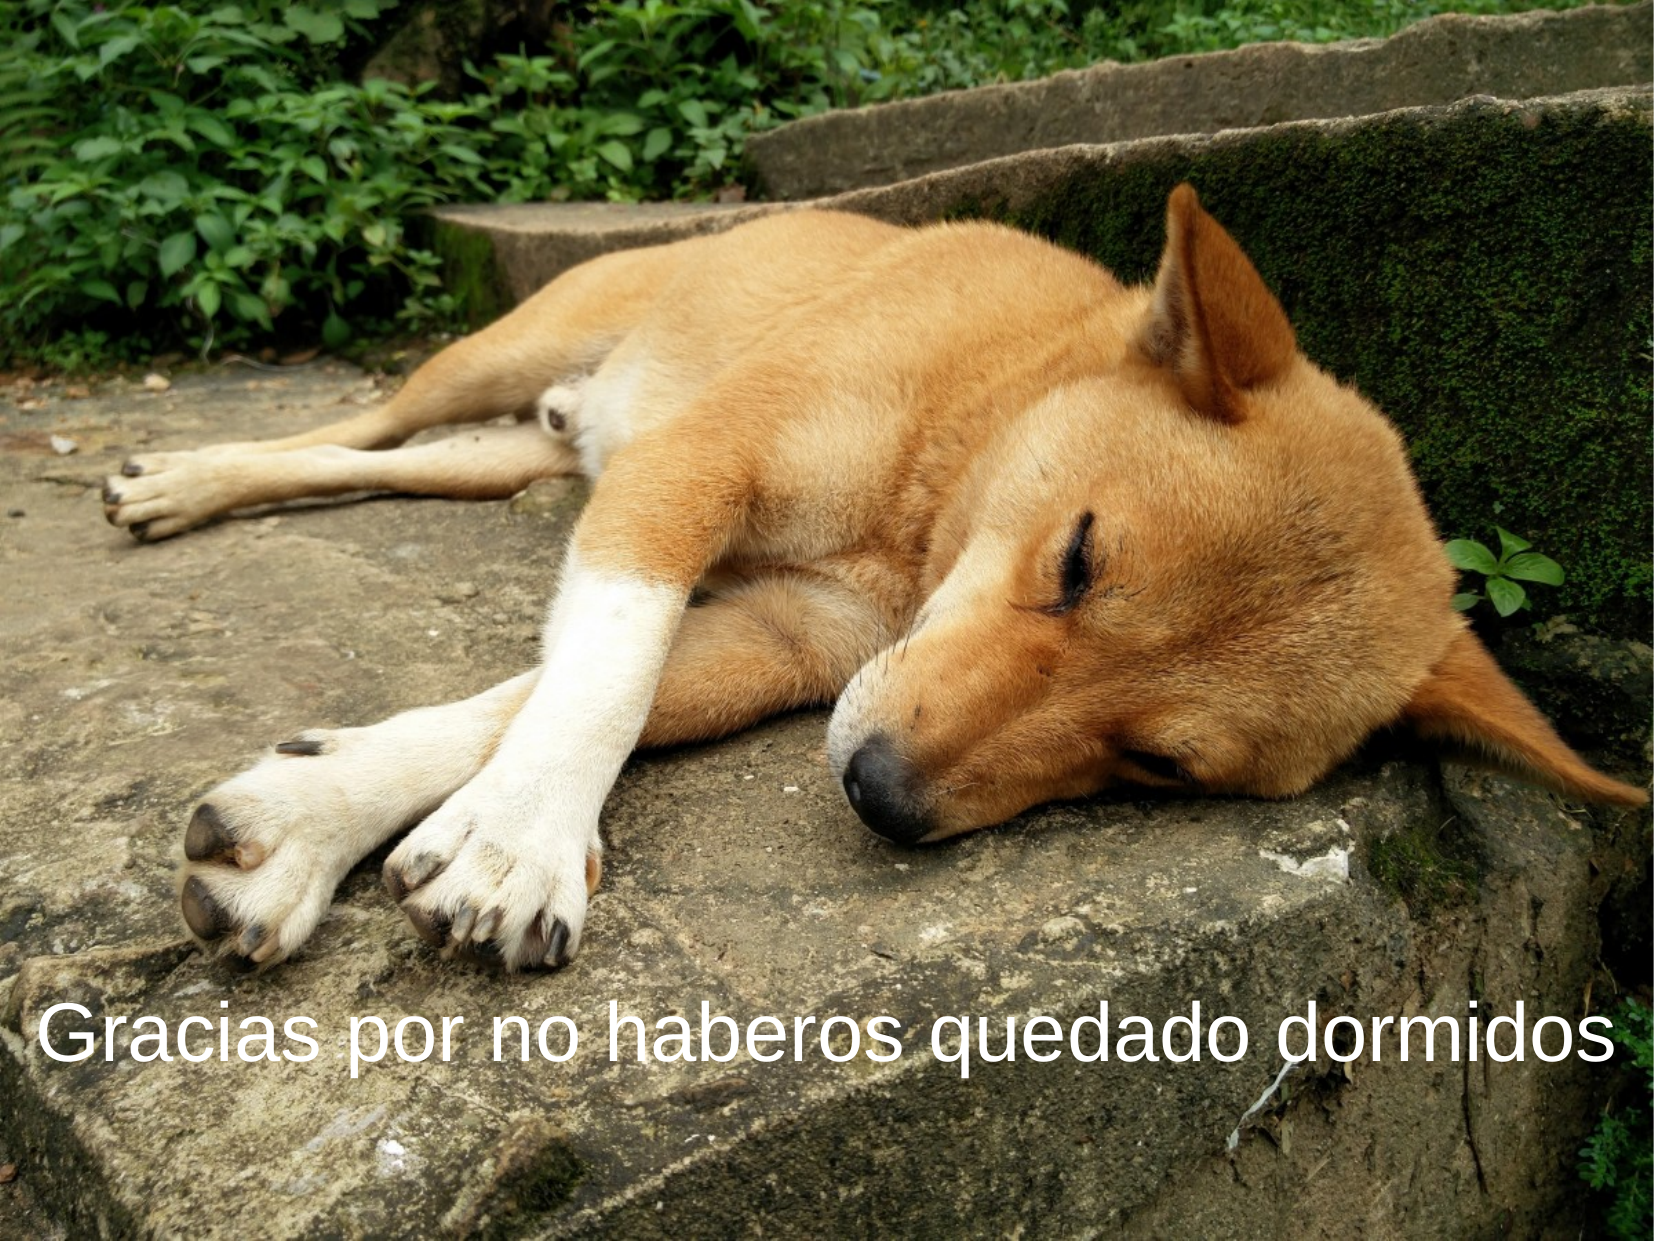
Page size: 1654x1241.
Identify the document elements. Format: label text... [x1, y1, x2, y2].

subtitle Gracias por no haberos quedado dormidos [0, 0, 1654, 1241]
